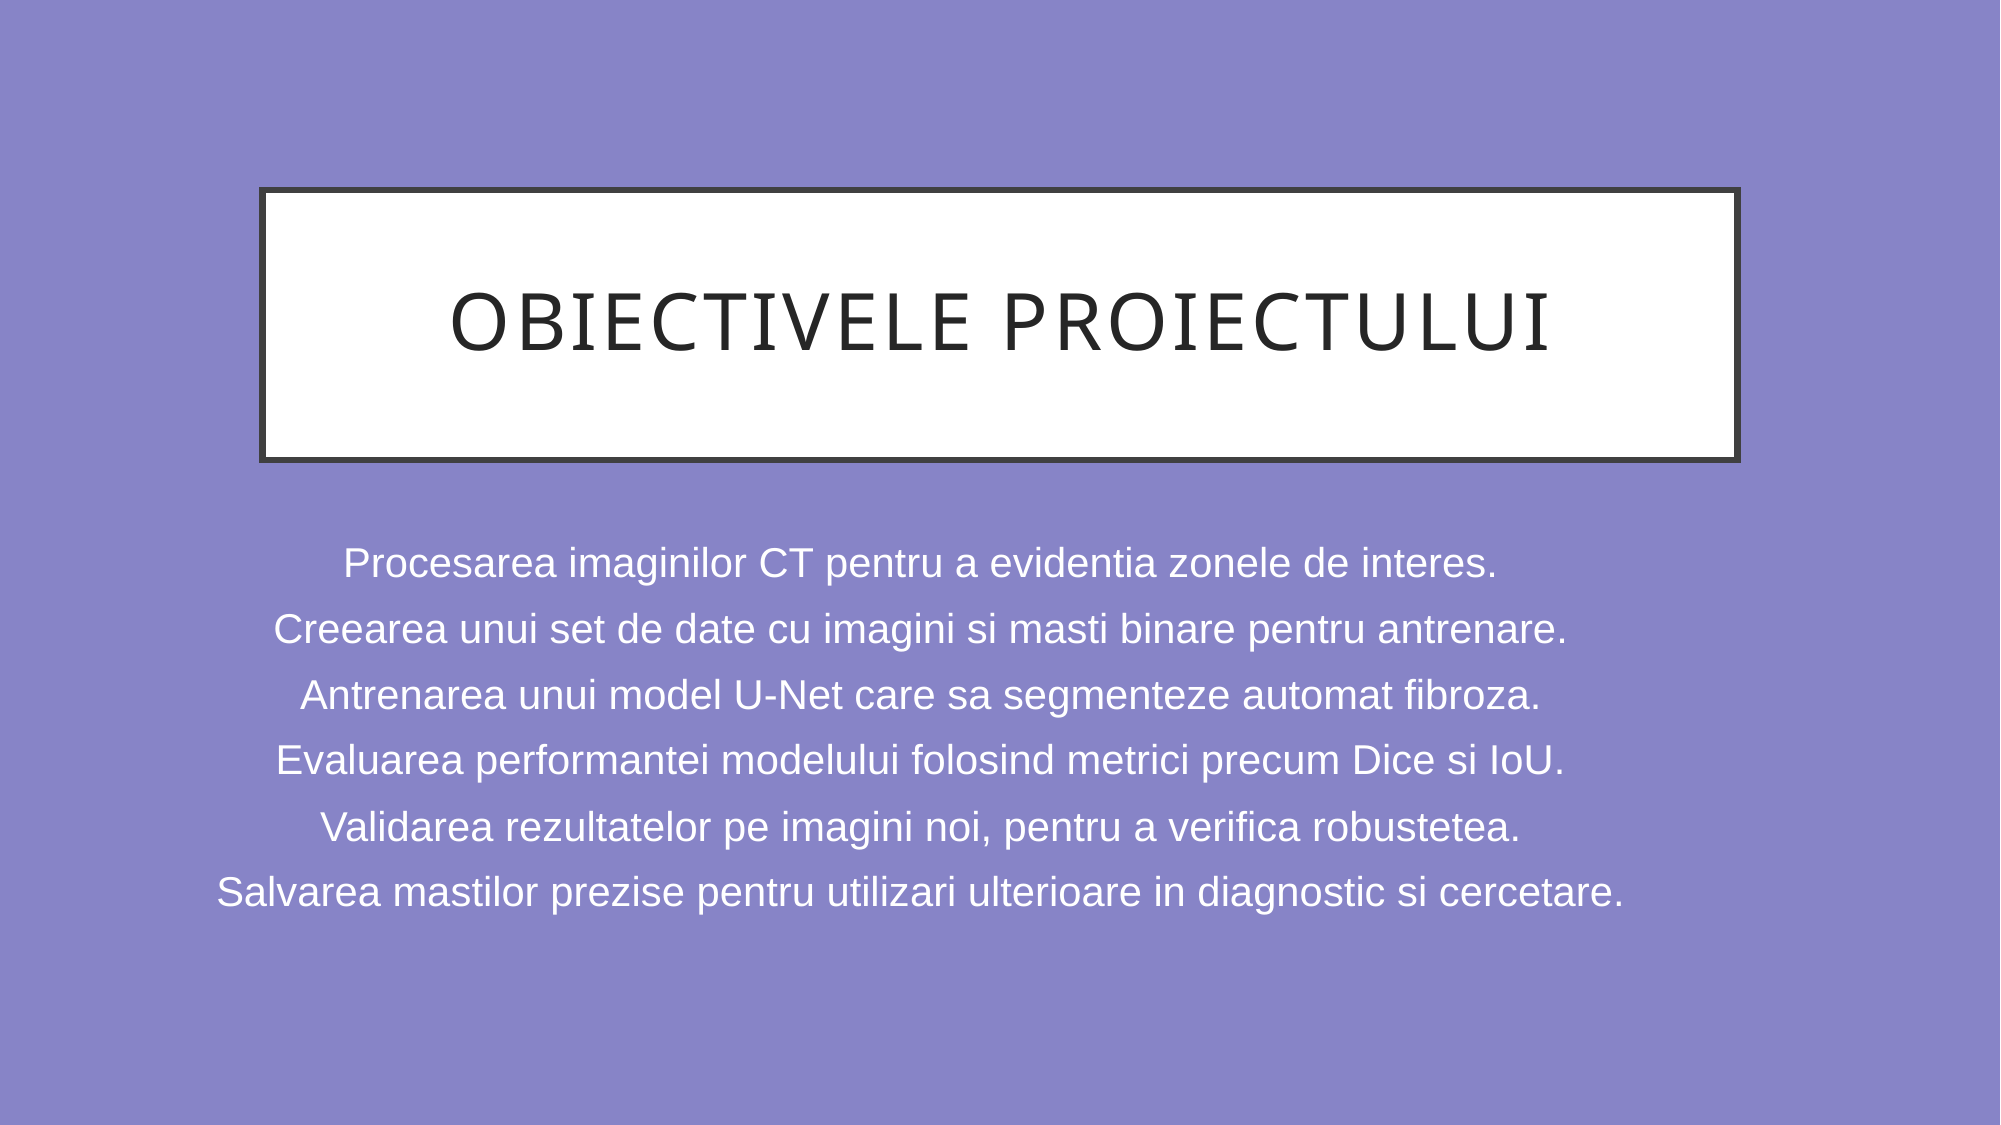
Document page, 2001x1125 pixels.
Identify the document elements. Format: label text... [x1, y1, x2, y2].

subtitle Procesarea imaginilor CT pentru a evidentia zonele de interes. Creearea unui set de date cu imagini si masti binare pentru antrenare. Antrenarea unui model U-Net care sa segmenteze automat fibroza. Evaluarea performantei modelului folosind metrici precum Dice si IoU. Validarea rezultatelor pe imagini noi, pentru a verifica robustetea. Salvarea mastilor prezise pentru utilizari ulterioare in diagnostic si cercetare. [185, 533, 1642, 986]
title Obiectivele proiectului [262, 189, 1738, 460]
